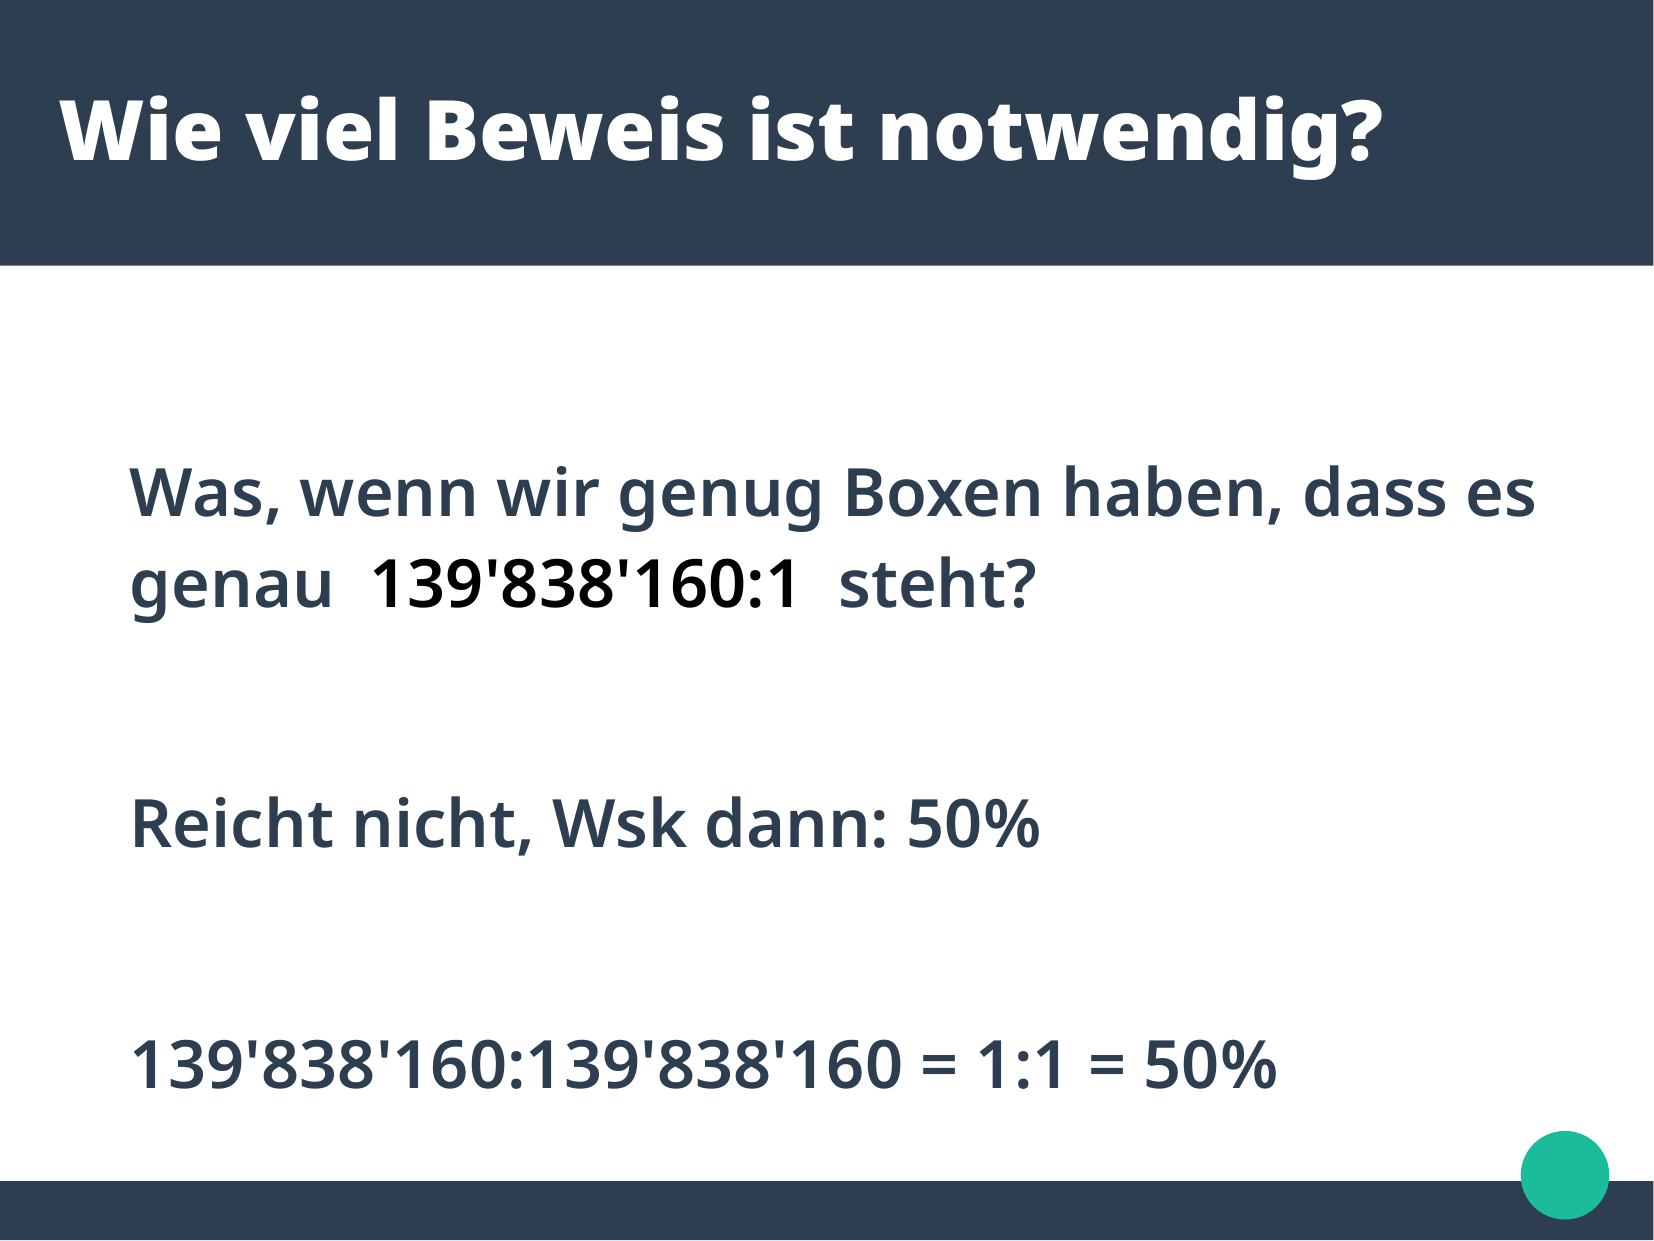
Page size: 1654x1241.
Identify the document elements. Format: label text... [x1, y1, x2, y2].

list Was, wenn wir genug Boxen haben, dass es genau 139'838'160:1 steht? Reicht nicht, Wsk dann: 50% 139'838'160:139'838'160 = 1:1 = 50% [59, 324, 1595, 1152]
title Wie viel Beweis ist notwendig? [59, 49, 1595, 207]
